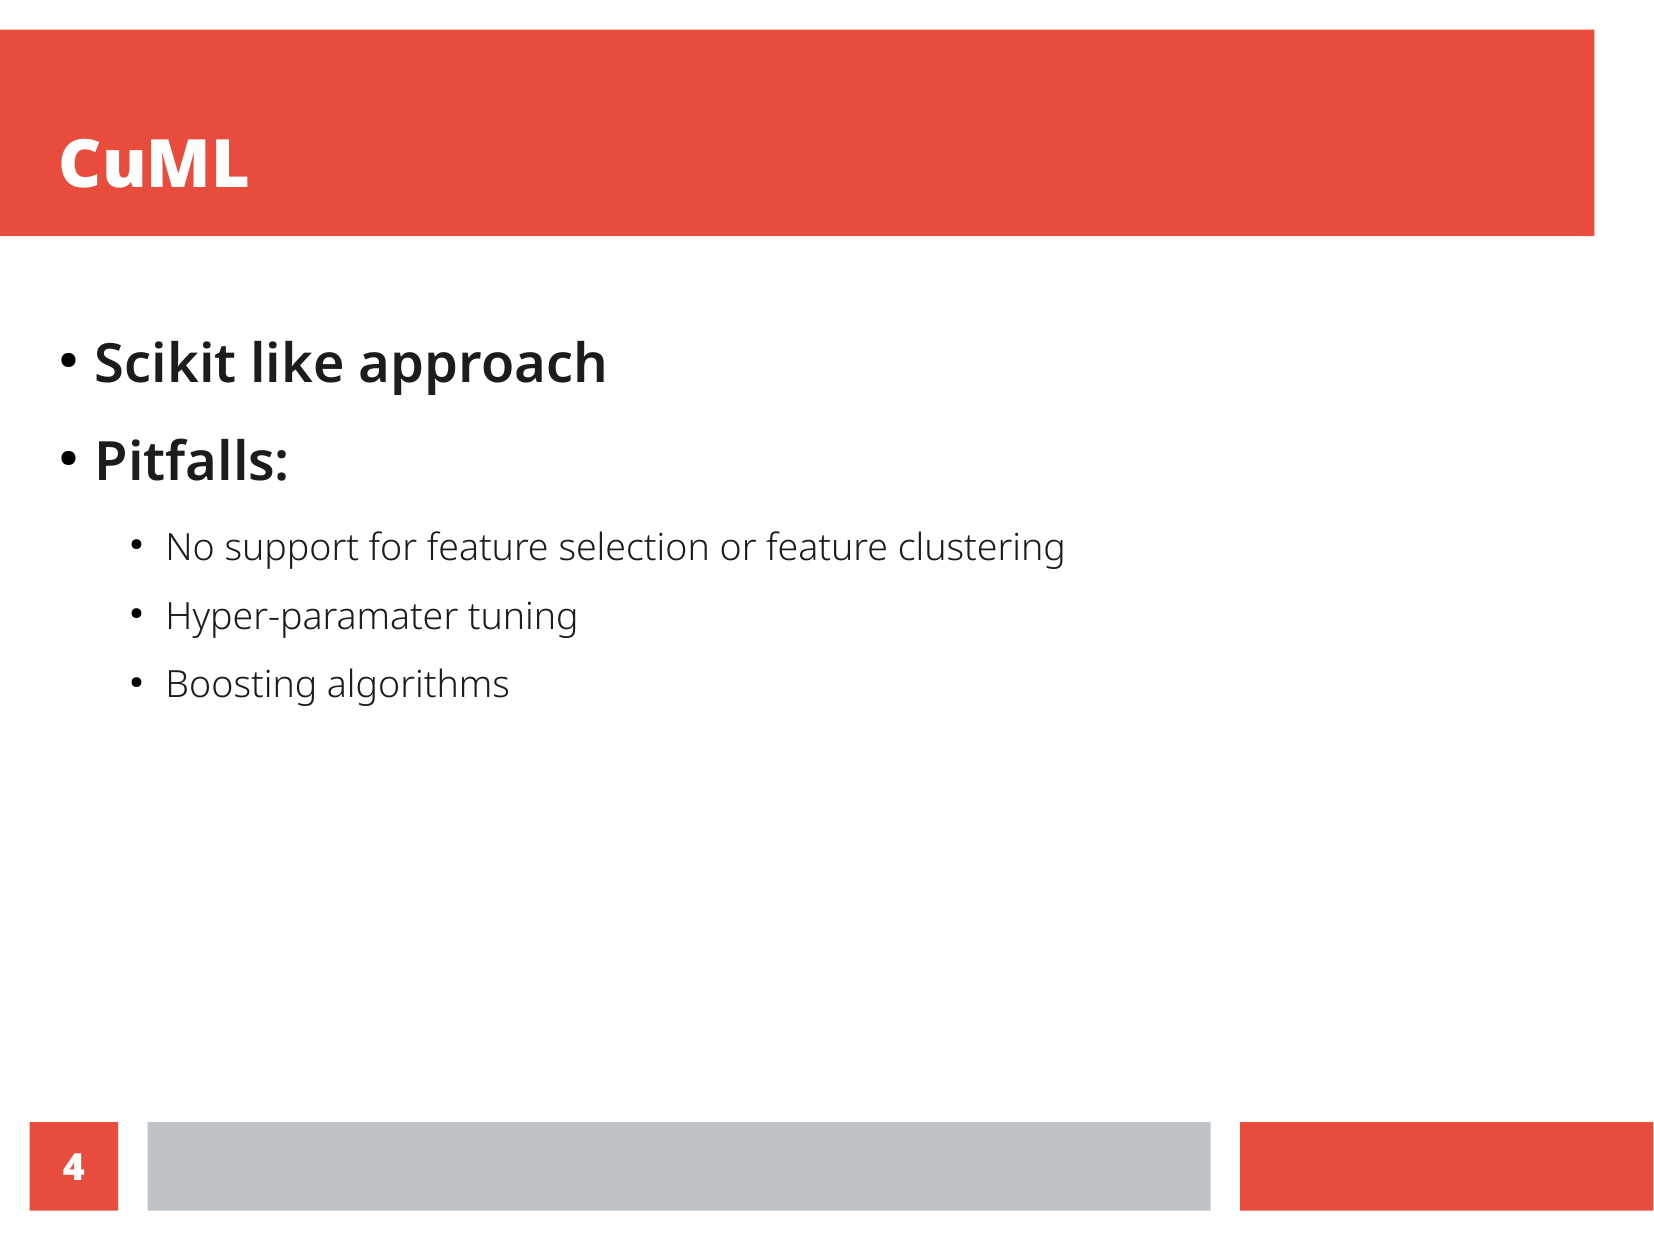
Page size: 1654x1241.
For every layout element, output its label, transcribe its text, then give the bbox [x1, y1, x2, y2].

title CuML [59, 59, 1595, 207]
list Scikit like approach Pitfalls: No support for feature selection or feature clustering Hyper-paramater tuning Boosting algorithms [59, 324, 1565, 1093]
